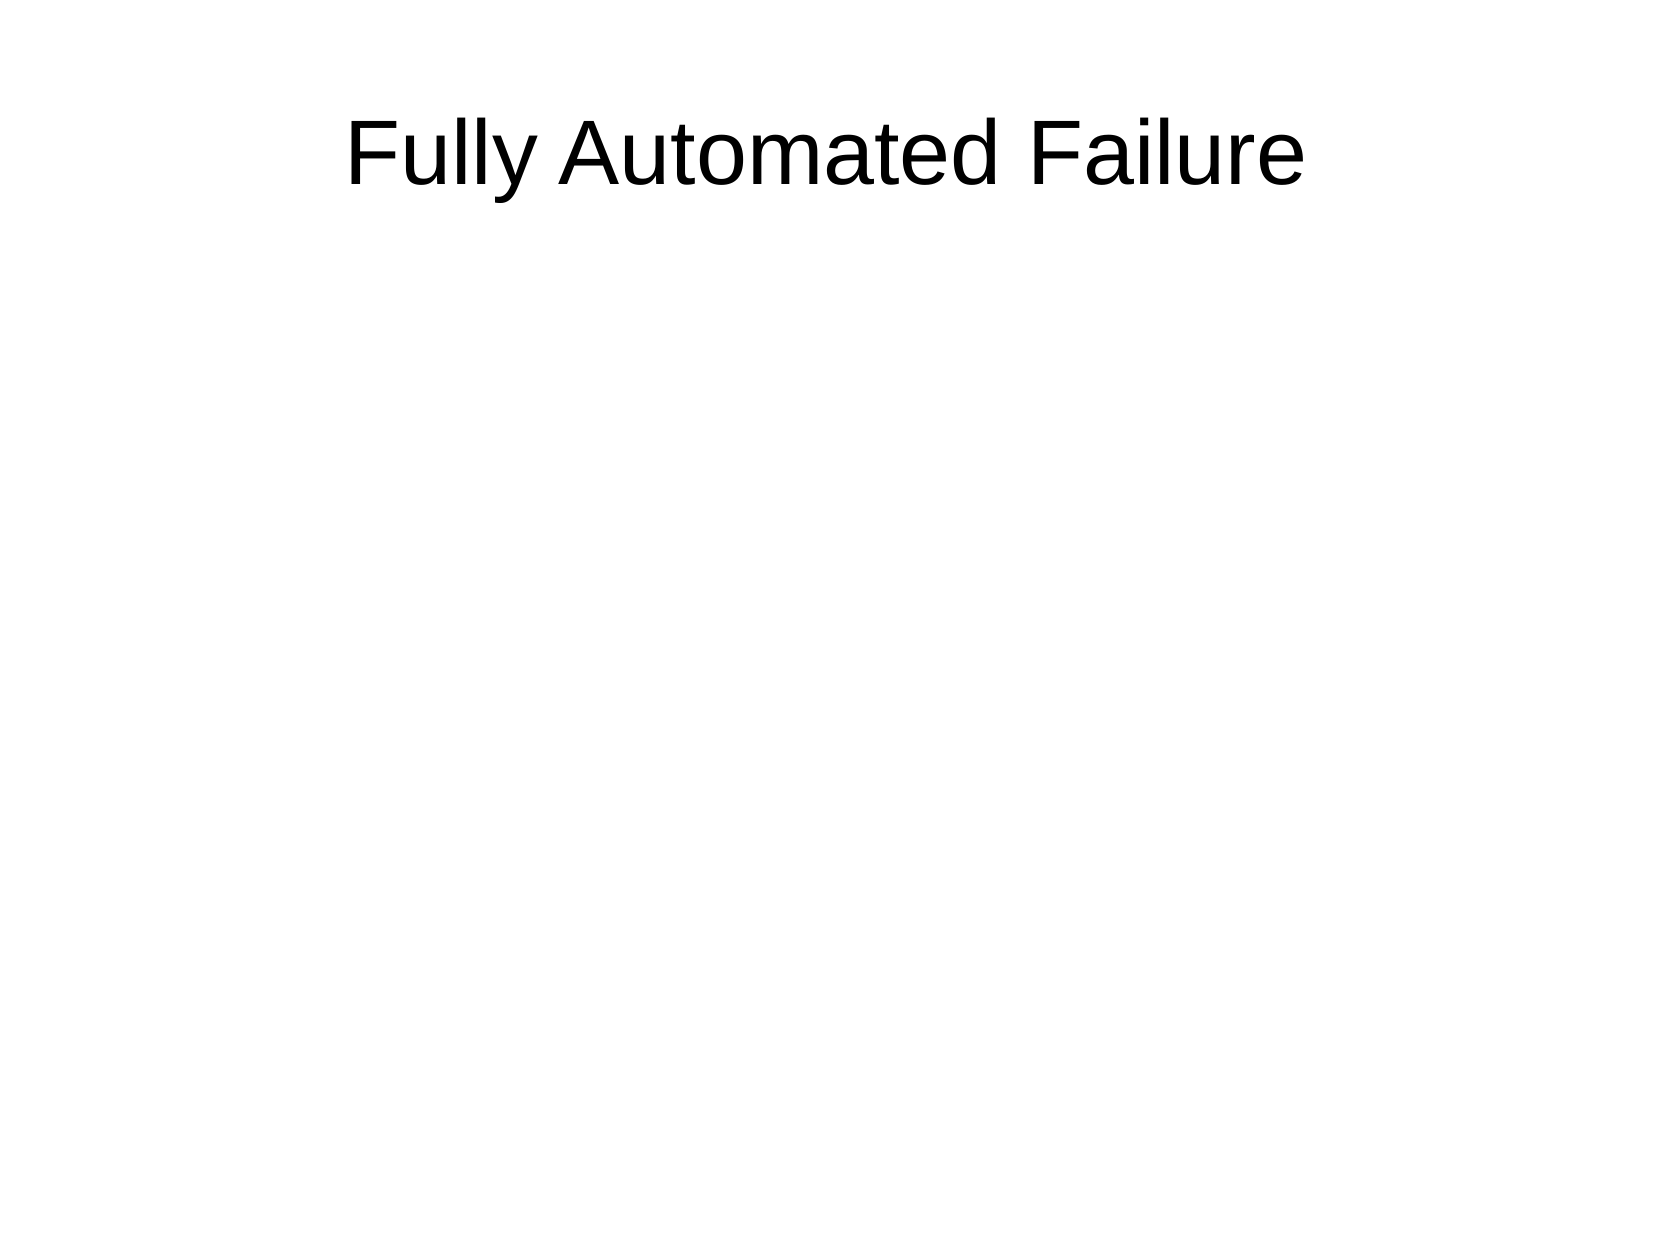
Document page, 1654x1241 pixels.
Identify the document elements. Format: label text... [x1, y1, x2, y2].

title Fully Automated Failure [82, 49, 1571, 257]
